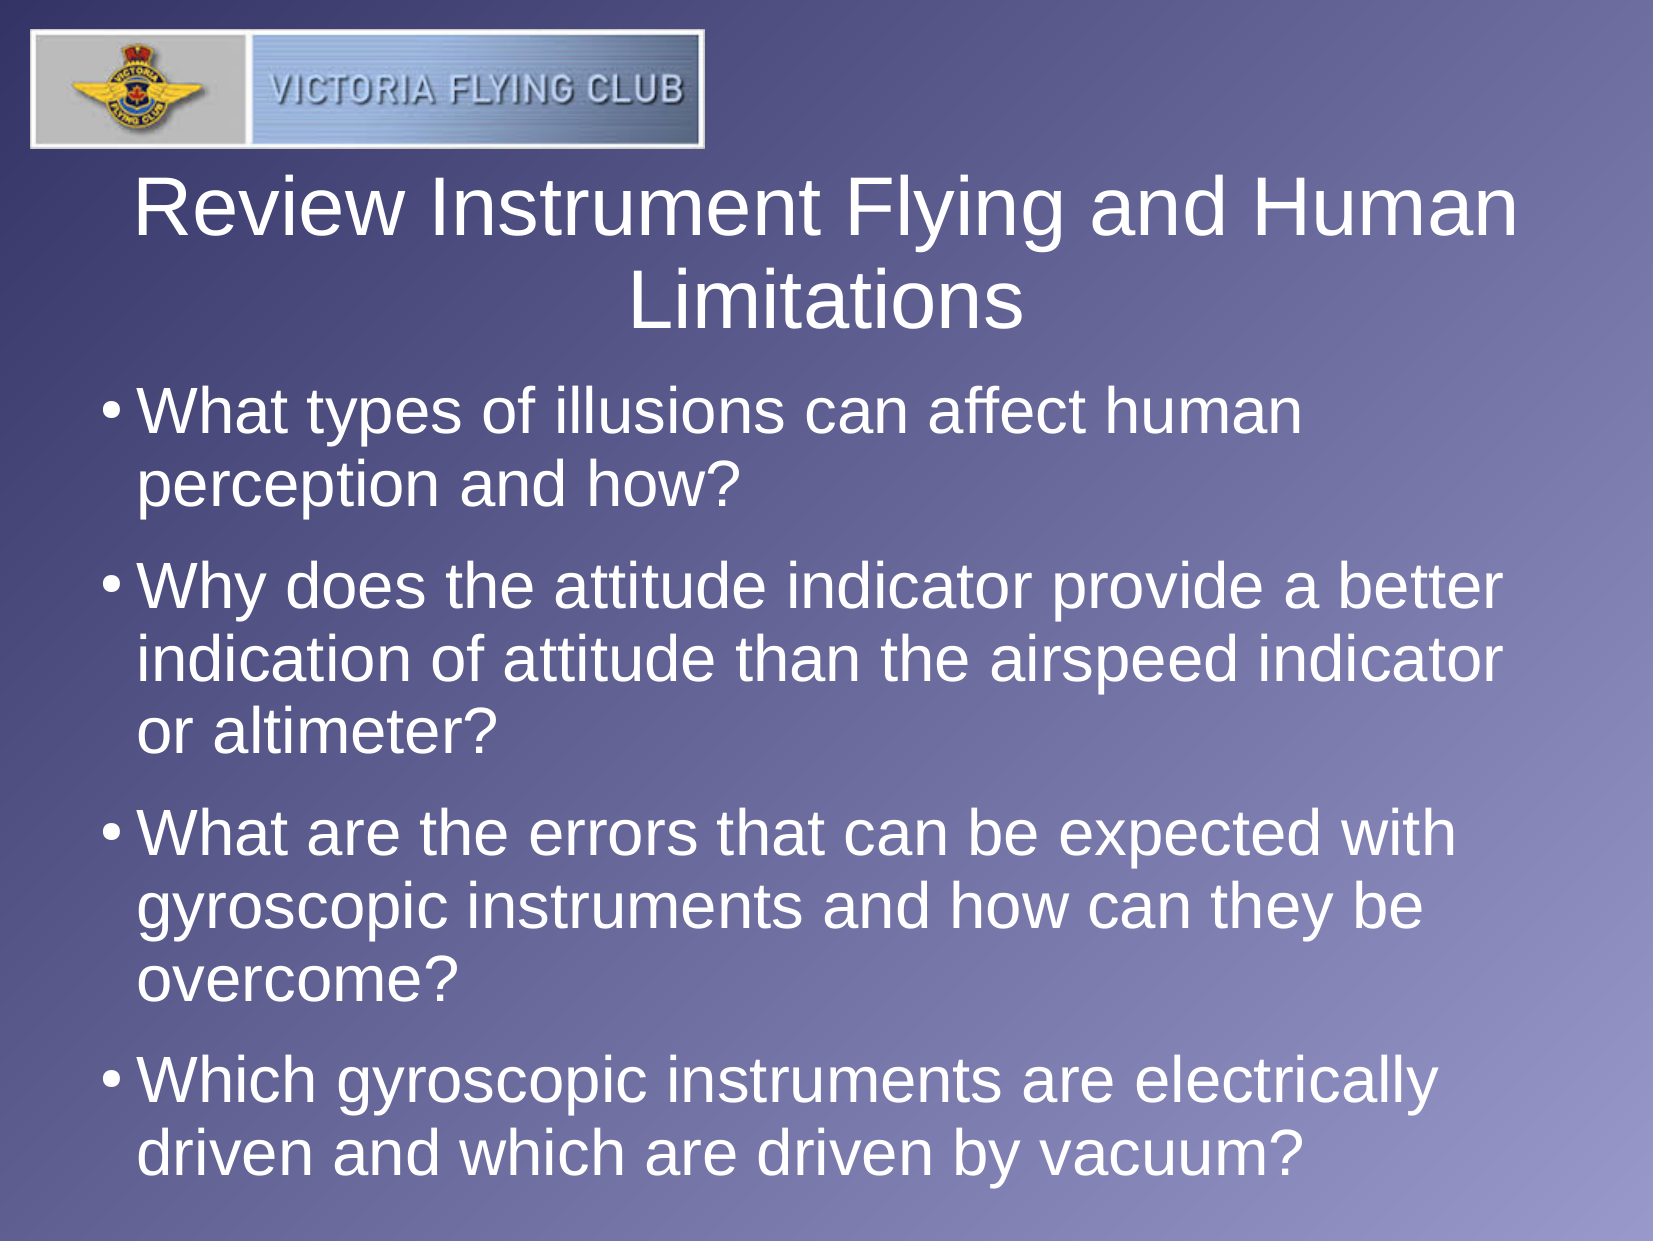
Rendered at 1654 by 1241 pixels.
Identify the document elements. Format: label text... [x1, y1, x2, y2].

title Review Instrument Flying and Human Limitations [82, 150, 1571, 358]
list What types of illusions can affect human perception and how? Why does the attitude indicator provide a better indication of attitude than the airspeed indicator or altimeter? What are the errors that can be expected with gyroscopic instruments and how can they be overcome? Which gyroscopic instruments are electrically driven and which are driven by vacuum? [82, 375, 1571, 1201]
picture [30, 29, 705, 149]
